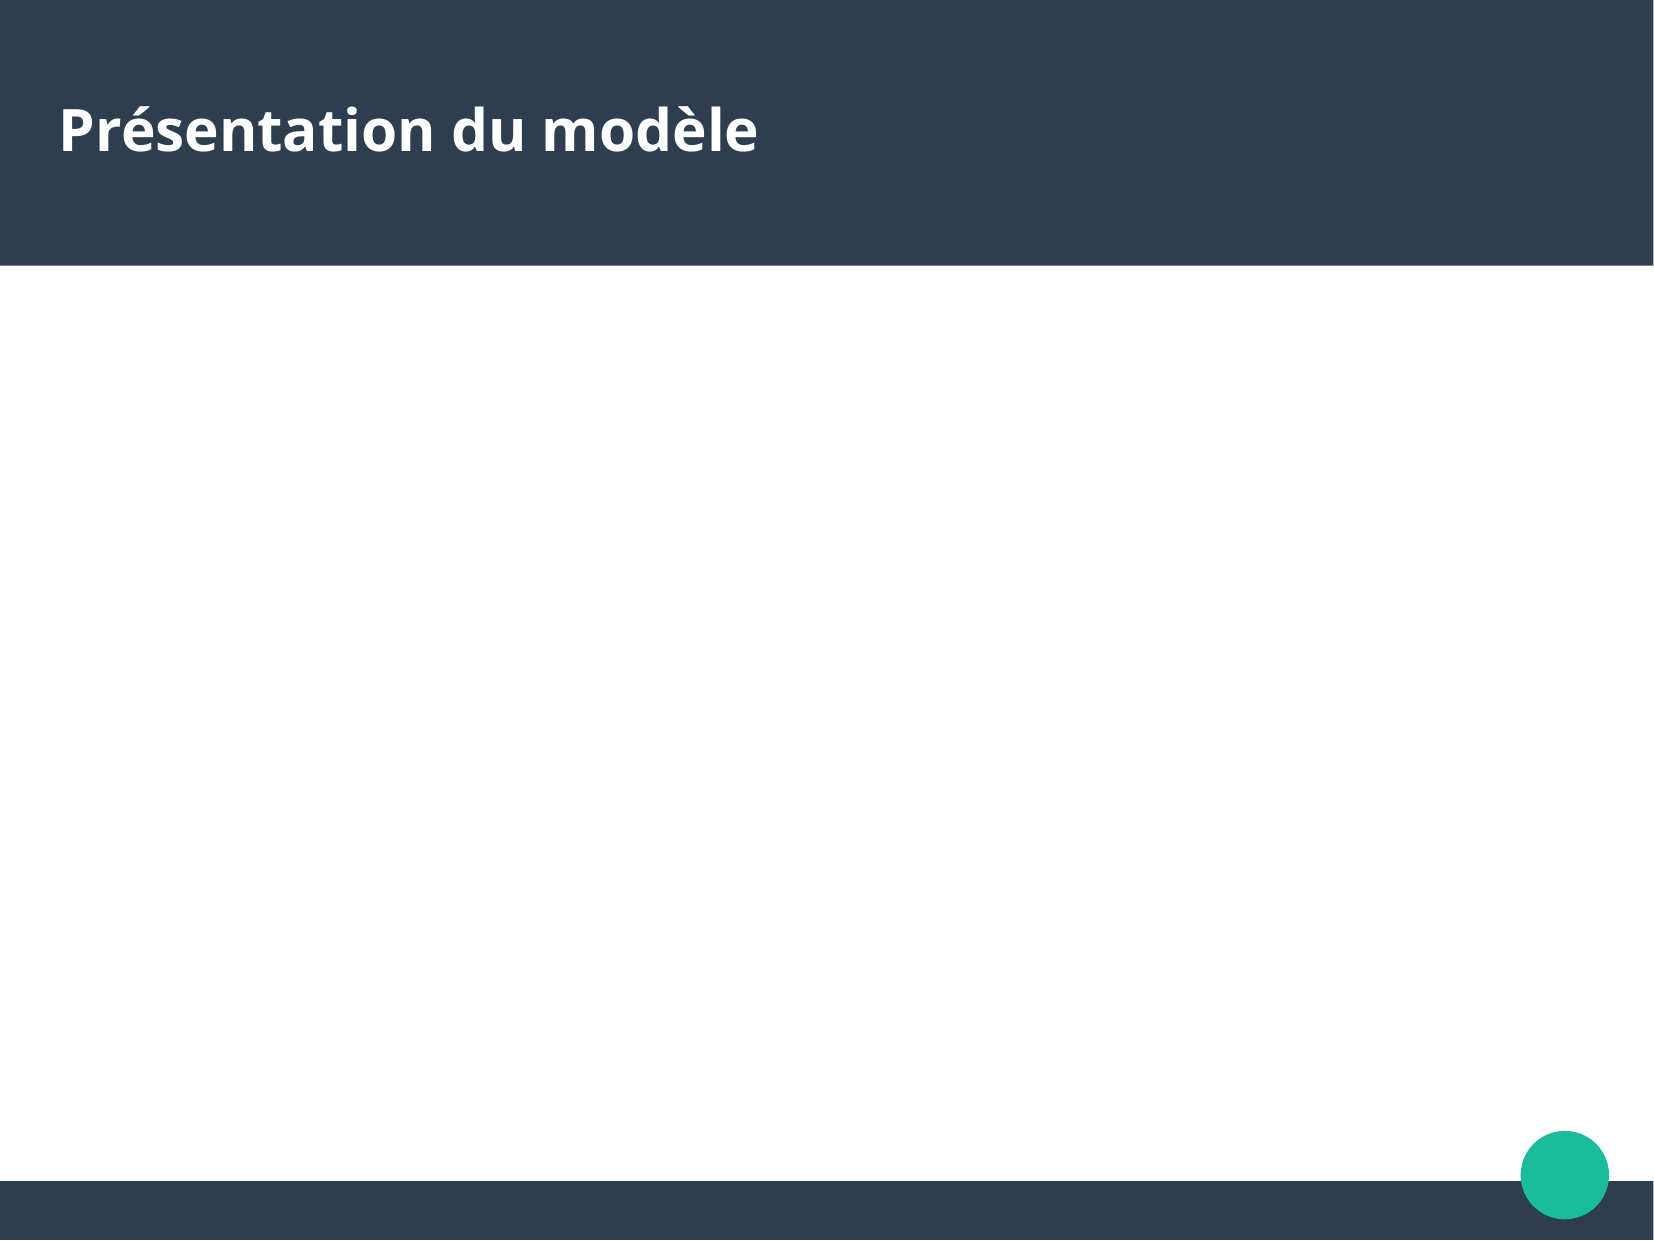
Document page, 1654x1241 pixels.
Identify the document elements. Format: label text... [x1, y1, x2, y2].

text_box Présentation du modèle [58, 49, 1595, 207]
